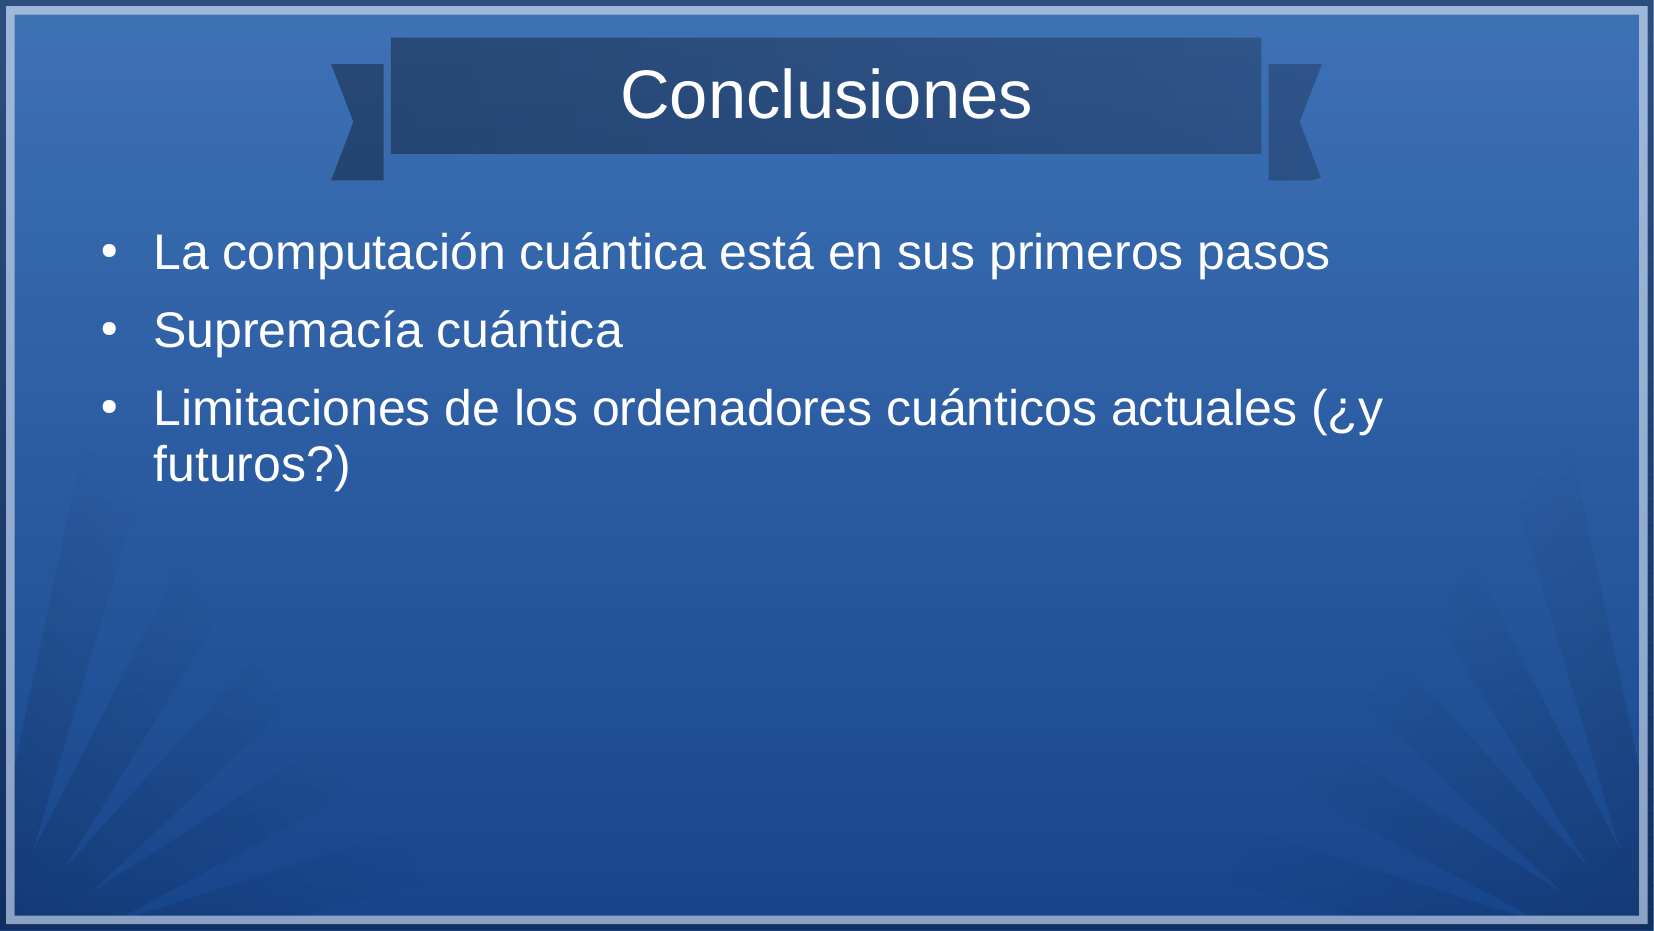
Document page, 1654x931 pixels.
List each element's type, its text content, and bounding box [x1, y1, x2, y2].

title Conclusiones [389, 35, 1264, 154]
list La computación cuántica está en sus primeros pasos Supremacía cuántica Limitaciones de los ordenadores cuánticos actuales (¿y futuros?) [82, 224, 1571, 848]
